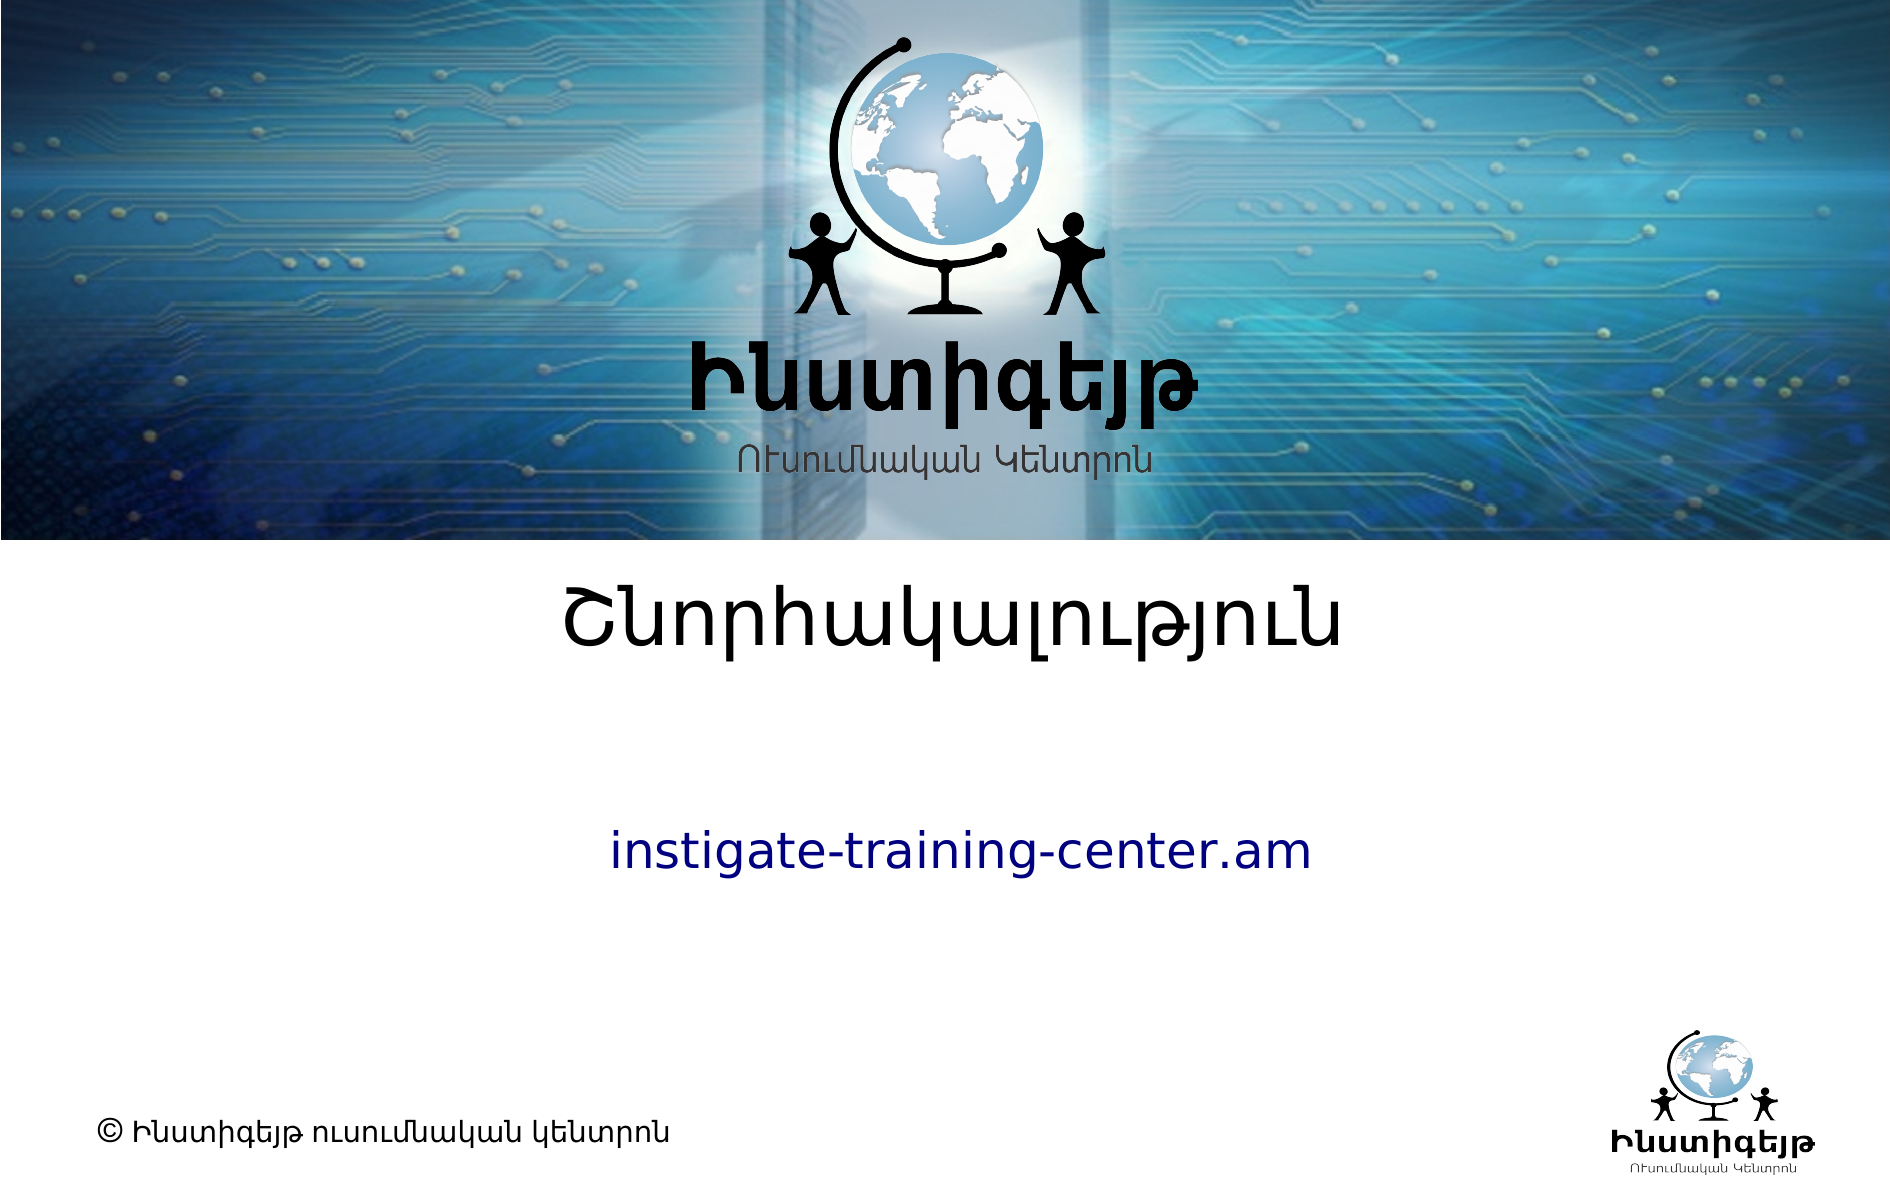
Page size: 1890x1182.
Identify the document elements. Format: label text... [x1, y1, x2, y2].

picture [1, 0, 1890, 540]
subtitle instigate-training-center.am [300, 819, 1623, 938]
picture [1612, 1030, 1815, 1175]
title Շնորհակալություն [150, 574, 1757, 730]
